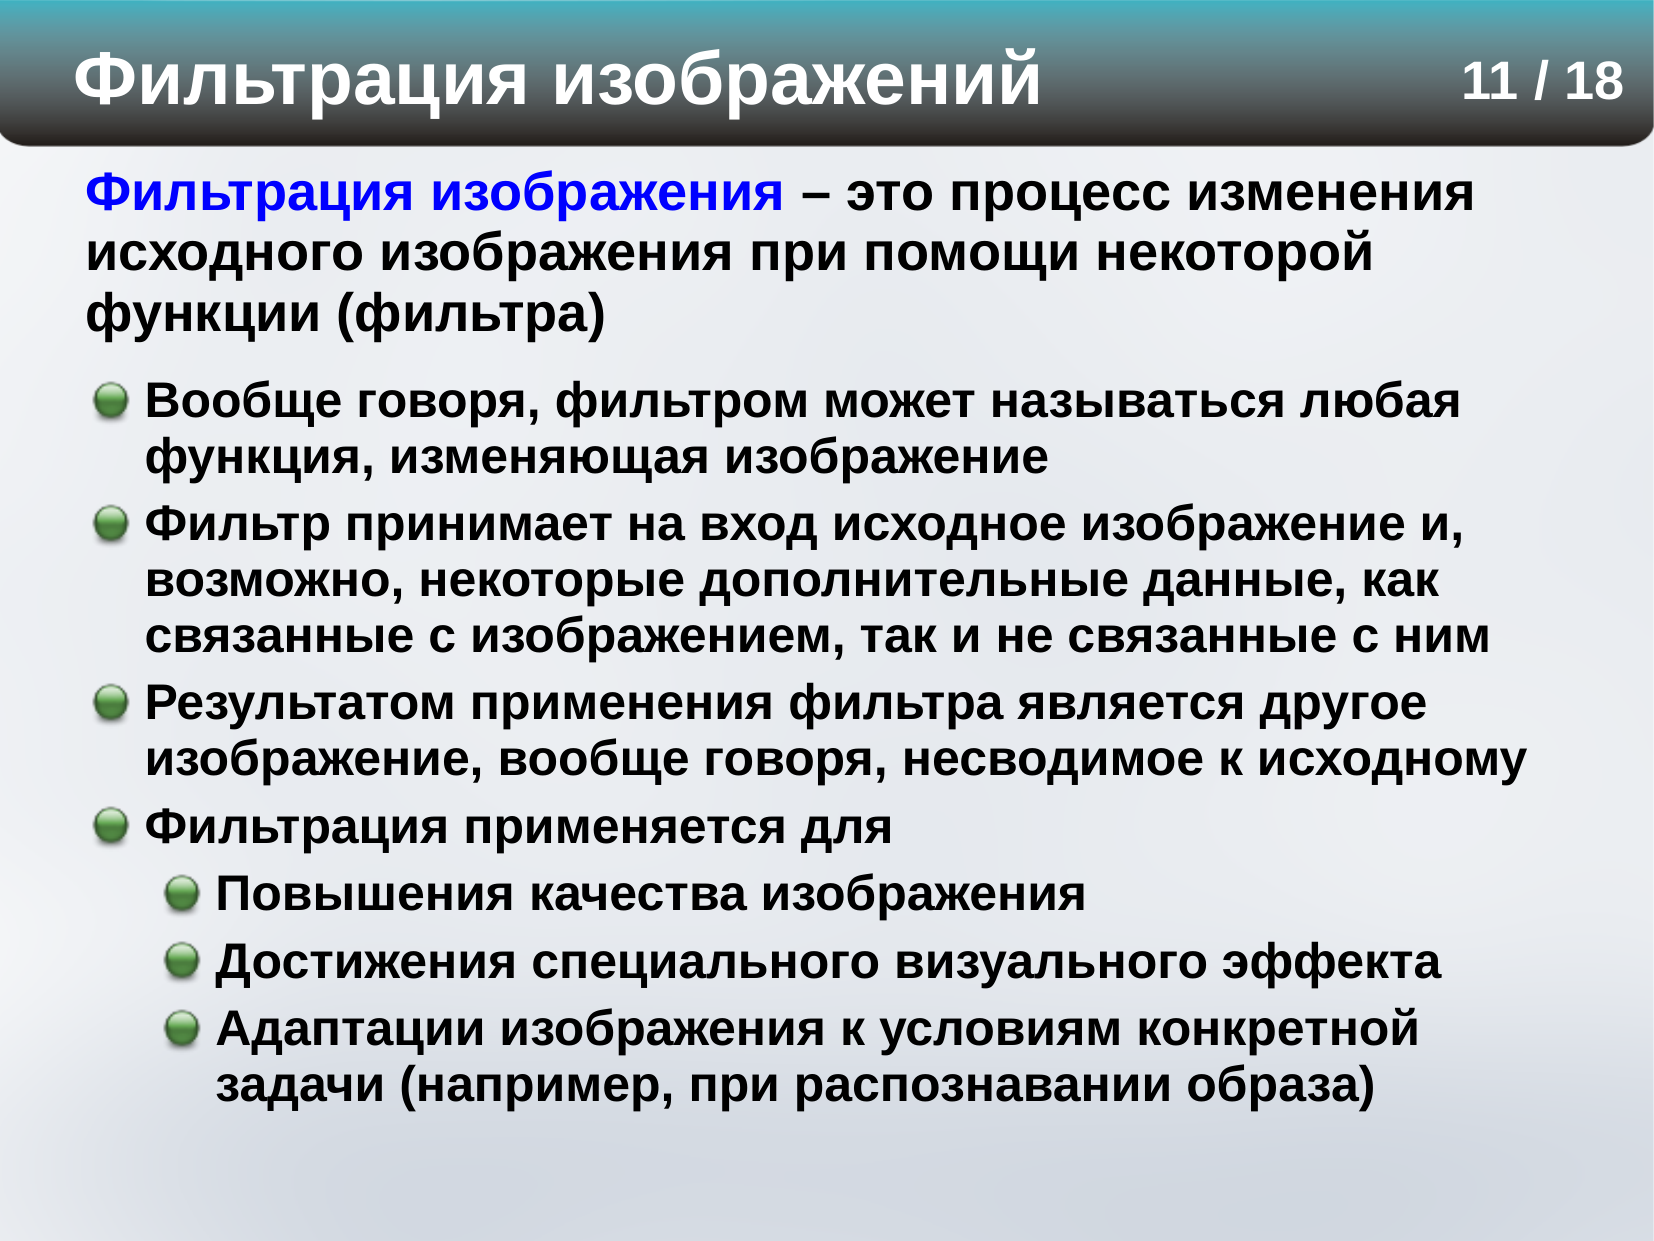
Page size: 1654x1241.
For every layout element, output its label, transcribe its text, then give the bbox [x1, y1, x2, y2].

picture [0, 0, 1654, 1241]
text_box Фильтрация изображения – это процесс изменения исходного изображения при помощи некоторой функции (фильтра) Вообще говоря, фильтром может называться любая функция, изменяющая изображение Фильтр принимает на вход исходное изображение и, возможно, некоторые дополнительные данные, как связанные с изображением, так и не связанные с ним Результатом применения фильтра является другое изображение, вообще говоря, несводимое к исходному Фильтрация применяется для Повышения качества изображения Достижения специального визуального эффекта Адаптации изображения к условиям конкретной задачи (например, при распознавании образа) [70, 153, 1595, 1120]
text_box <номер> / 18 [1446, 42, 1654, 179]
text_box Фильтрация изображений [59, 29, 1418, 129]
